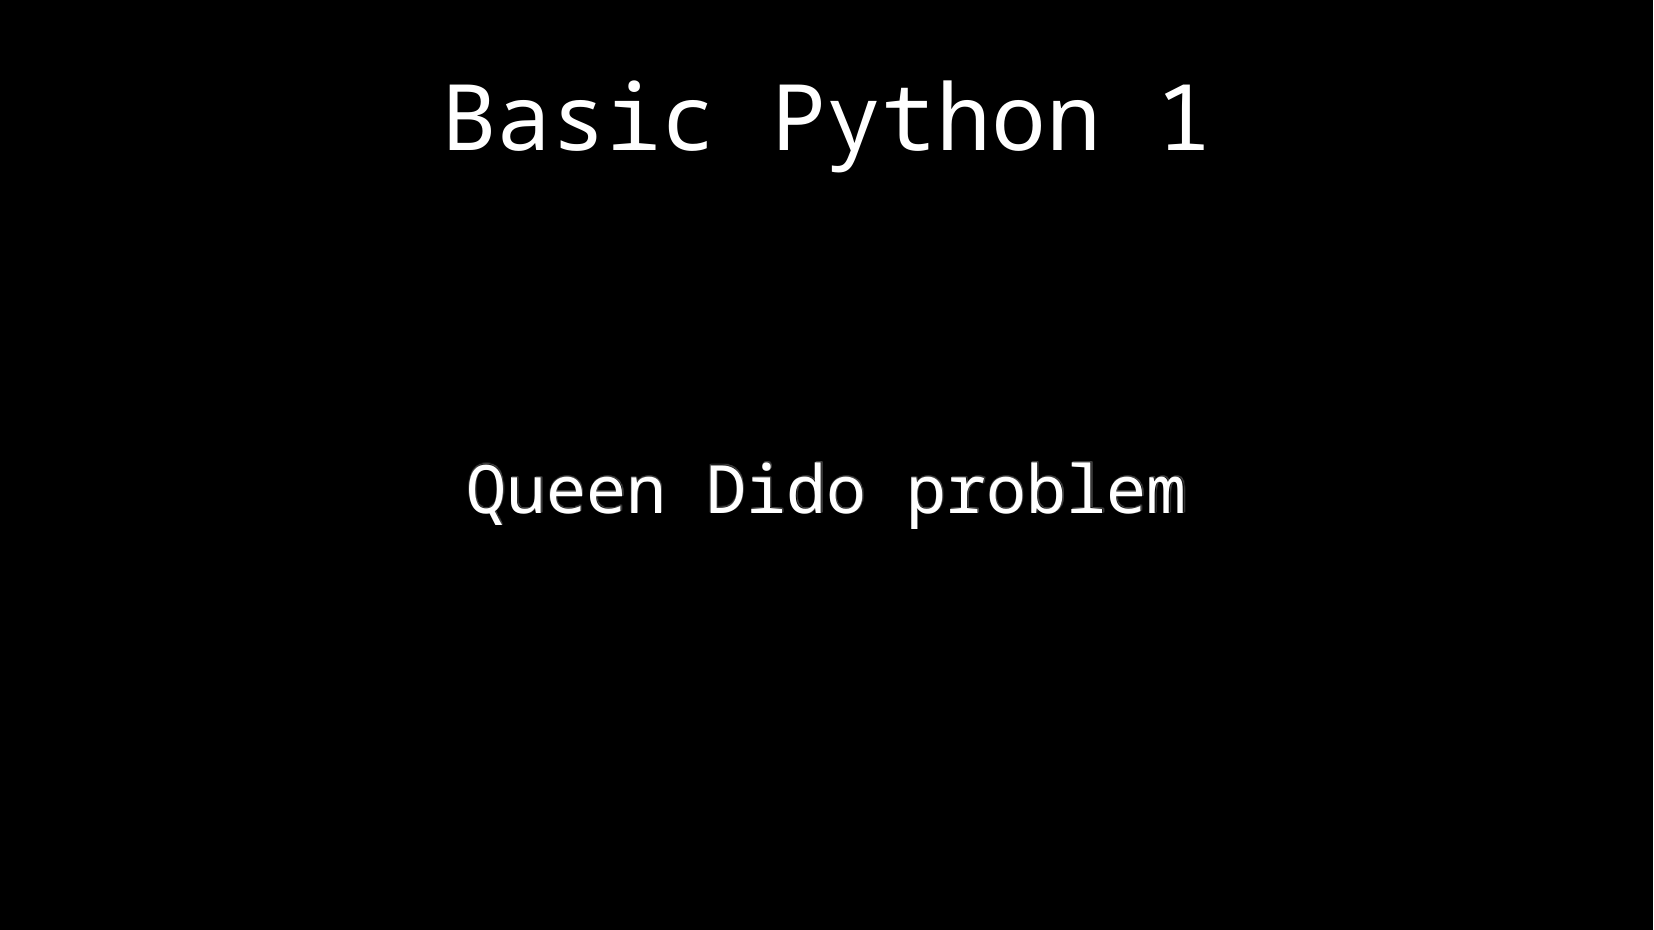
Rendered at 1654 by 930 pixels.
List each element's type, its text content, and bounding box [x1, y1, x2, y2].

subtitle Queen Dido problem [82, 217, 1571, 757]
title Basic Python 1 [82, 37, 1571, 193]
